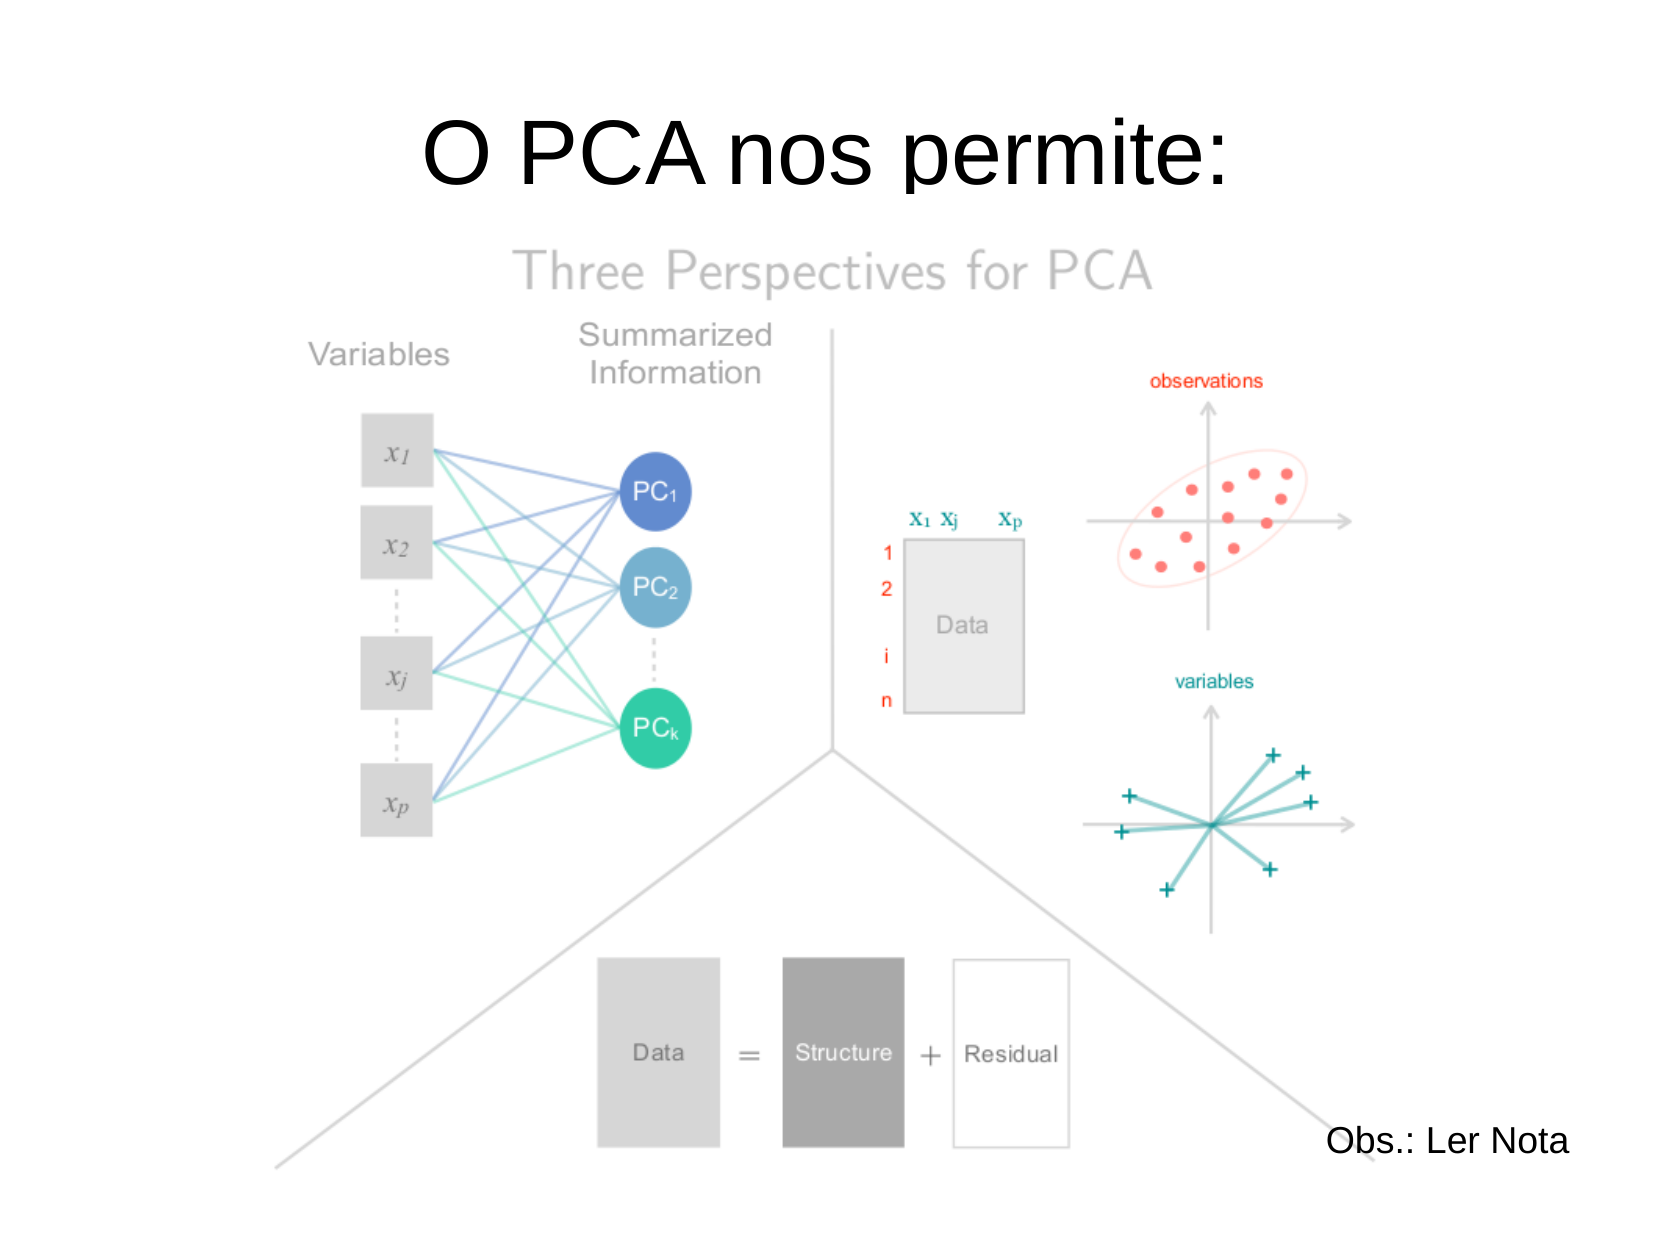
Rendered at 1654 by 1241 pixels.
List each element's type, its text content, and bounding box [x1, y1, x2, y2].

title O PCA nos permite: [82, 49, 1571, 257]
picture [206, 194, 1449, 1189]
text_box Obs.: Ler Nota [1311, 1112, 1585, 1170]
